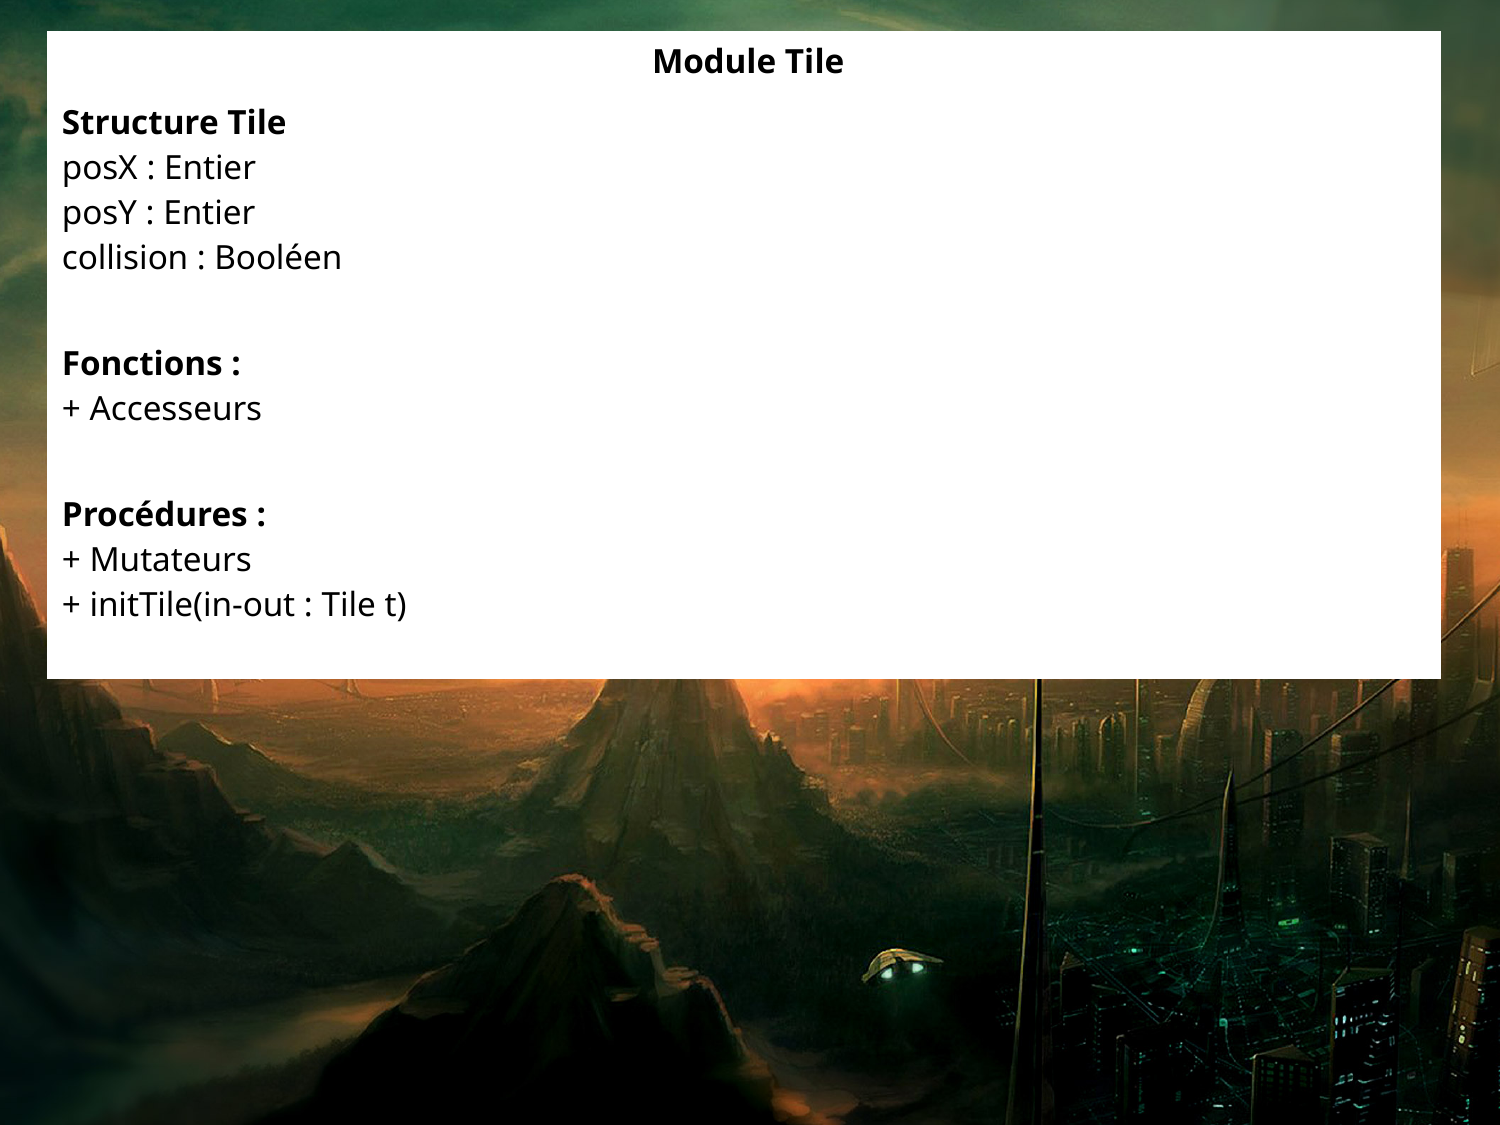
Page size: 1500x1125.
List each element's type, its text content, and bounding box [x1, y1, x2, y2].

table_cell Fonctions : + Accesseurs [47, 332, 1441, 483]
table_cell Structure Tile posX : Entier posY : Entier collision : Booléen [47, 91, 1441, 332]
picture [0, 0, 1500, 1125]
table_header Module Tile [47, 31, 1441, 91]
table_cell Procédures : + Mutateurs + initTile(in-out : Tile t) [47, 483, 1441, 679]
